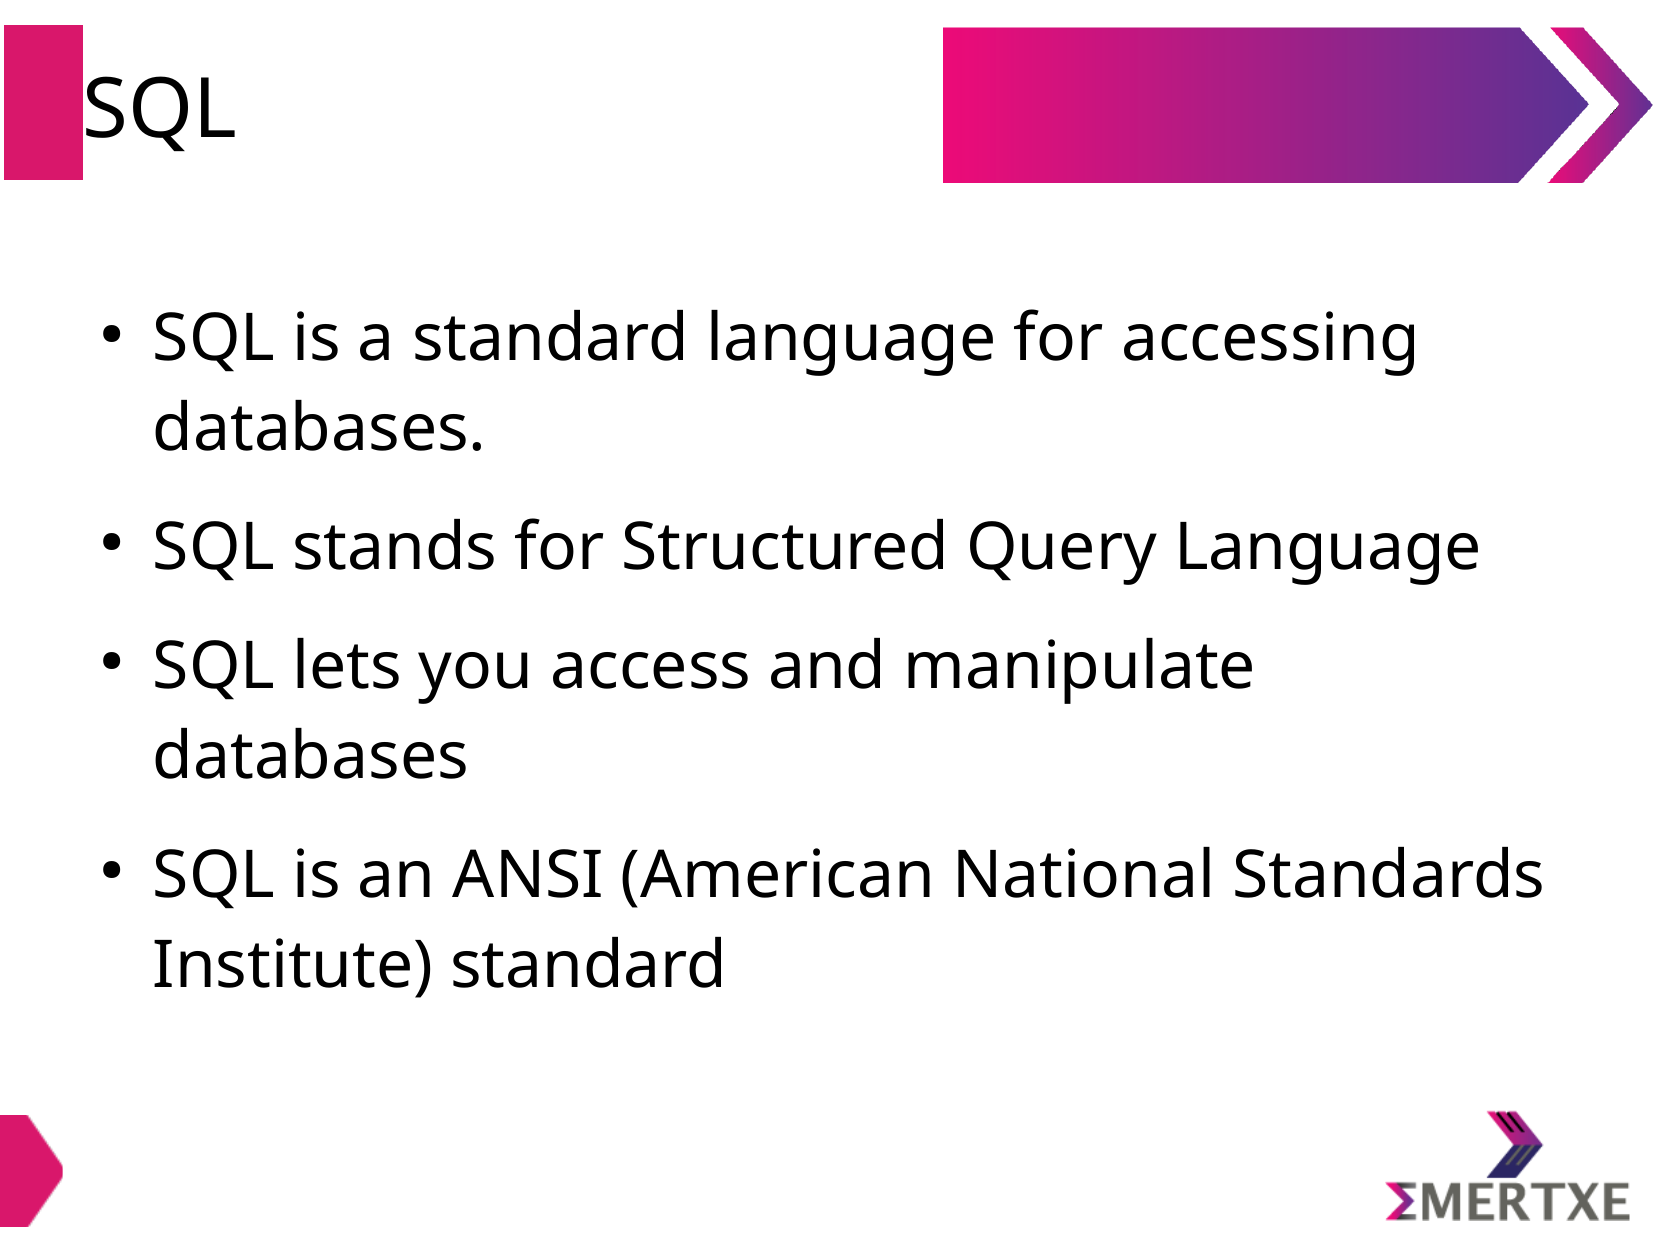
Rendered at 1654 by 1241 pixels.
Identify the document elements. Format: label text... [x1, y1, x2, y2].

picture [1571, 27, 1653, 183]
title SQL [82, 2, 1571, 210]
list SQL is a standard language for accessing databases. SQL stands for Structured Query Language SQL lets you access and manipulate databases SQL is an ANSI (American National Standards Institute) standard [82, 290, 1571, 1010]
picture [1385, 1107, 1631, 1221]
